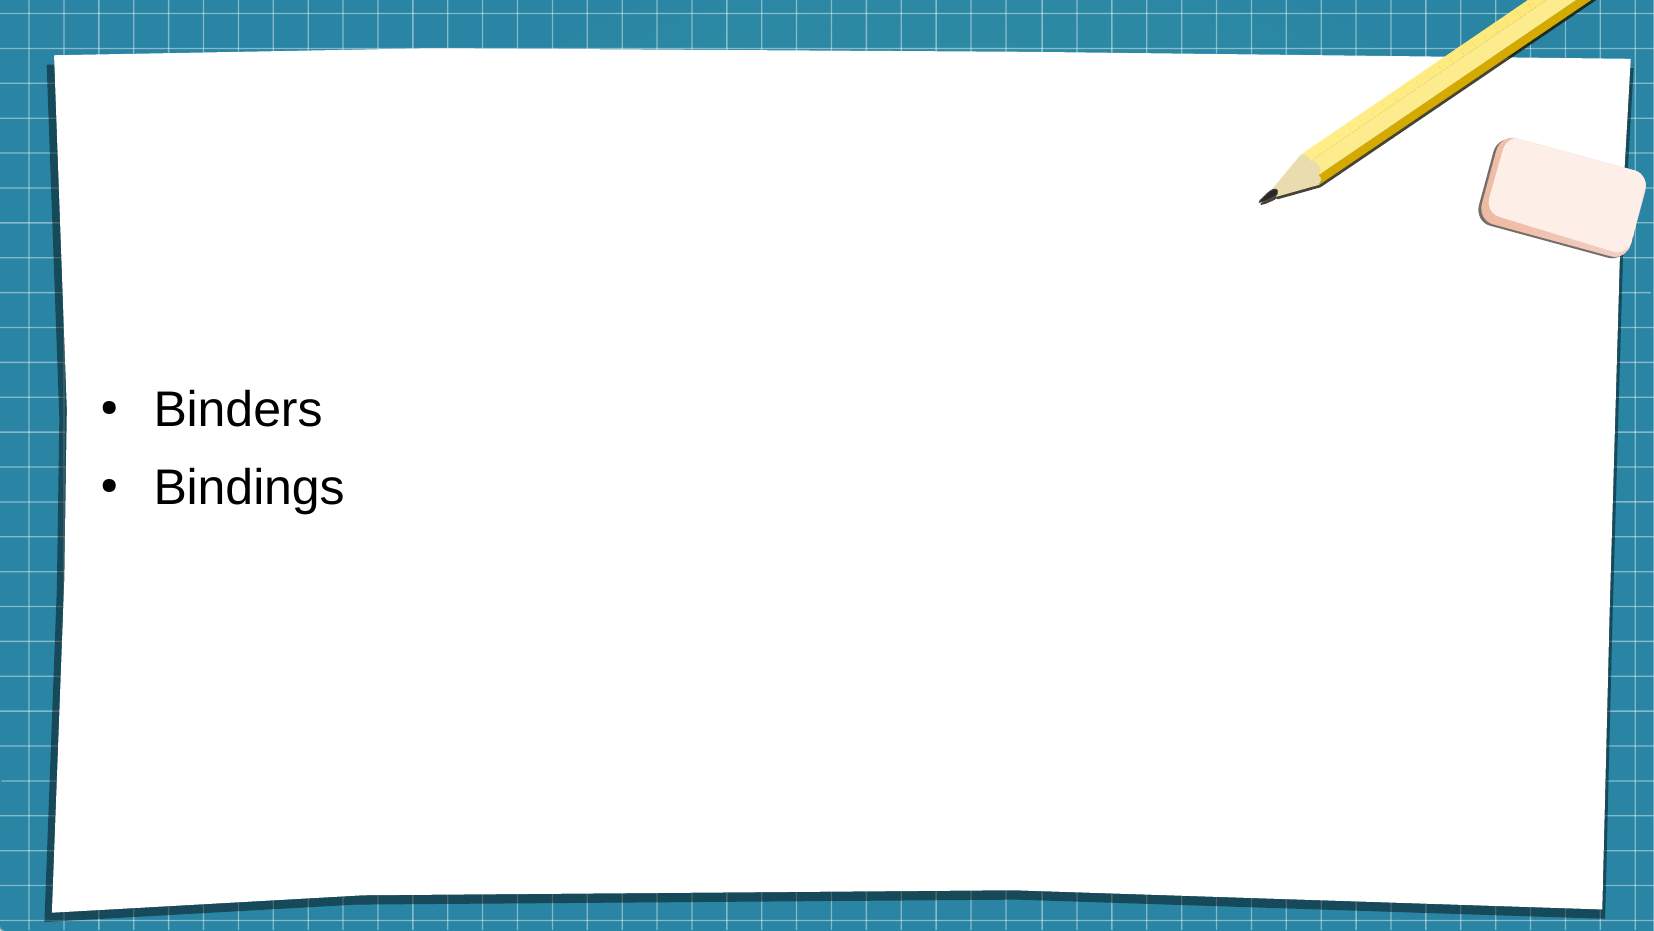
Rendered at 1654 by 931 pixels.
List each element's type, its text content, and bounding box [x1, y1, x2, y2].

list Binders Bindings [82, 217, 1571, 758]
